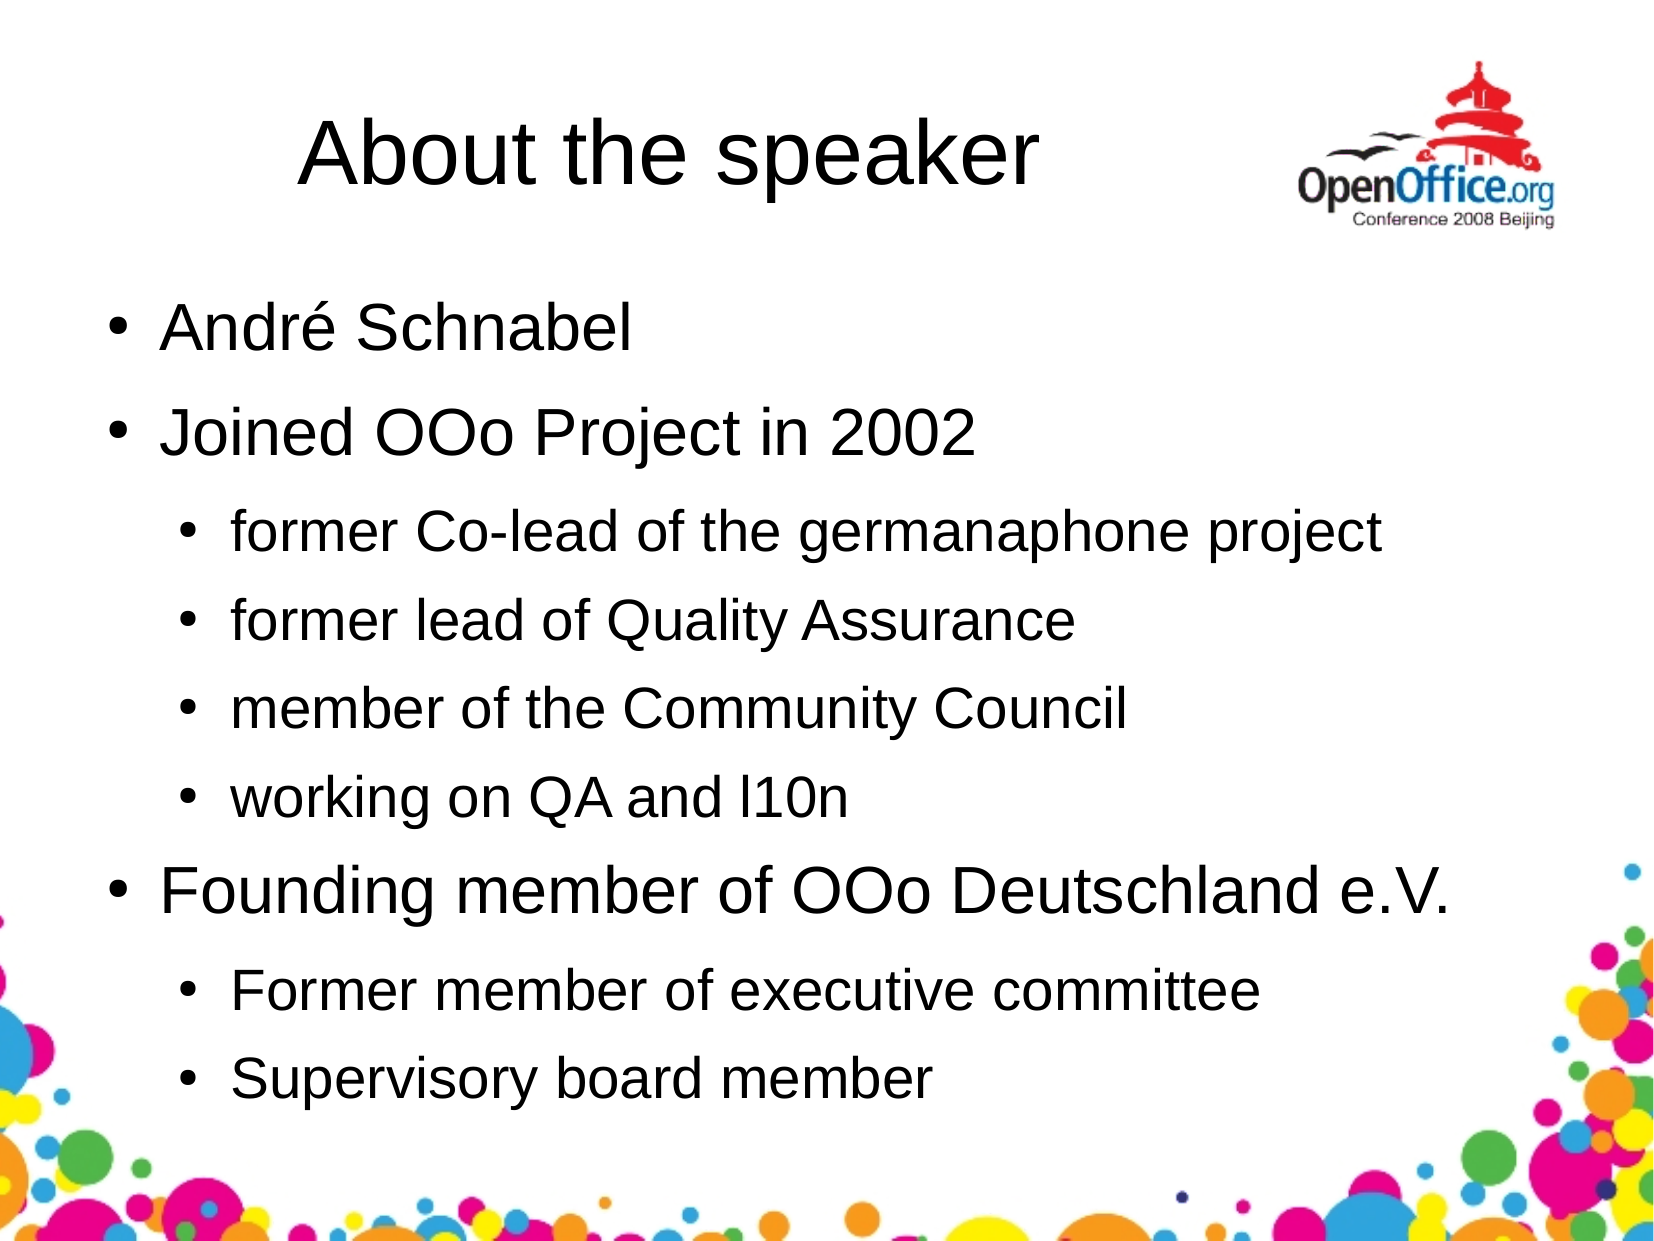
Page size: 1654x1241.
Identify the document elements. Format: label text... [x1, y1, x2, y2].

list André Schnabel Joined OOo Project in 2002 former Co-lead of the germanaphone project former lead of Quality Assurance member of the Community Council working on QA and l10n Founding member of OOo Deutschland e.V. Former member of executive committee Supervisory board member [88, 290, 1577, 1110]
picture [0, 810, 1654, 1241]
picture [1285, 51, 1569, 250]
title About the speaker [82, 49, 1258, 257]
